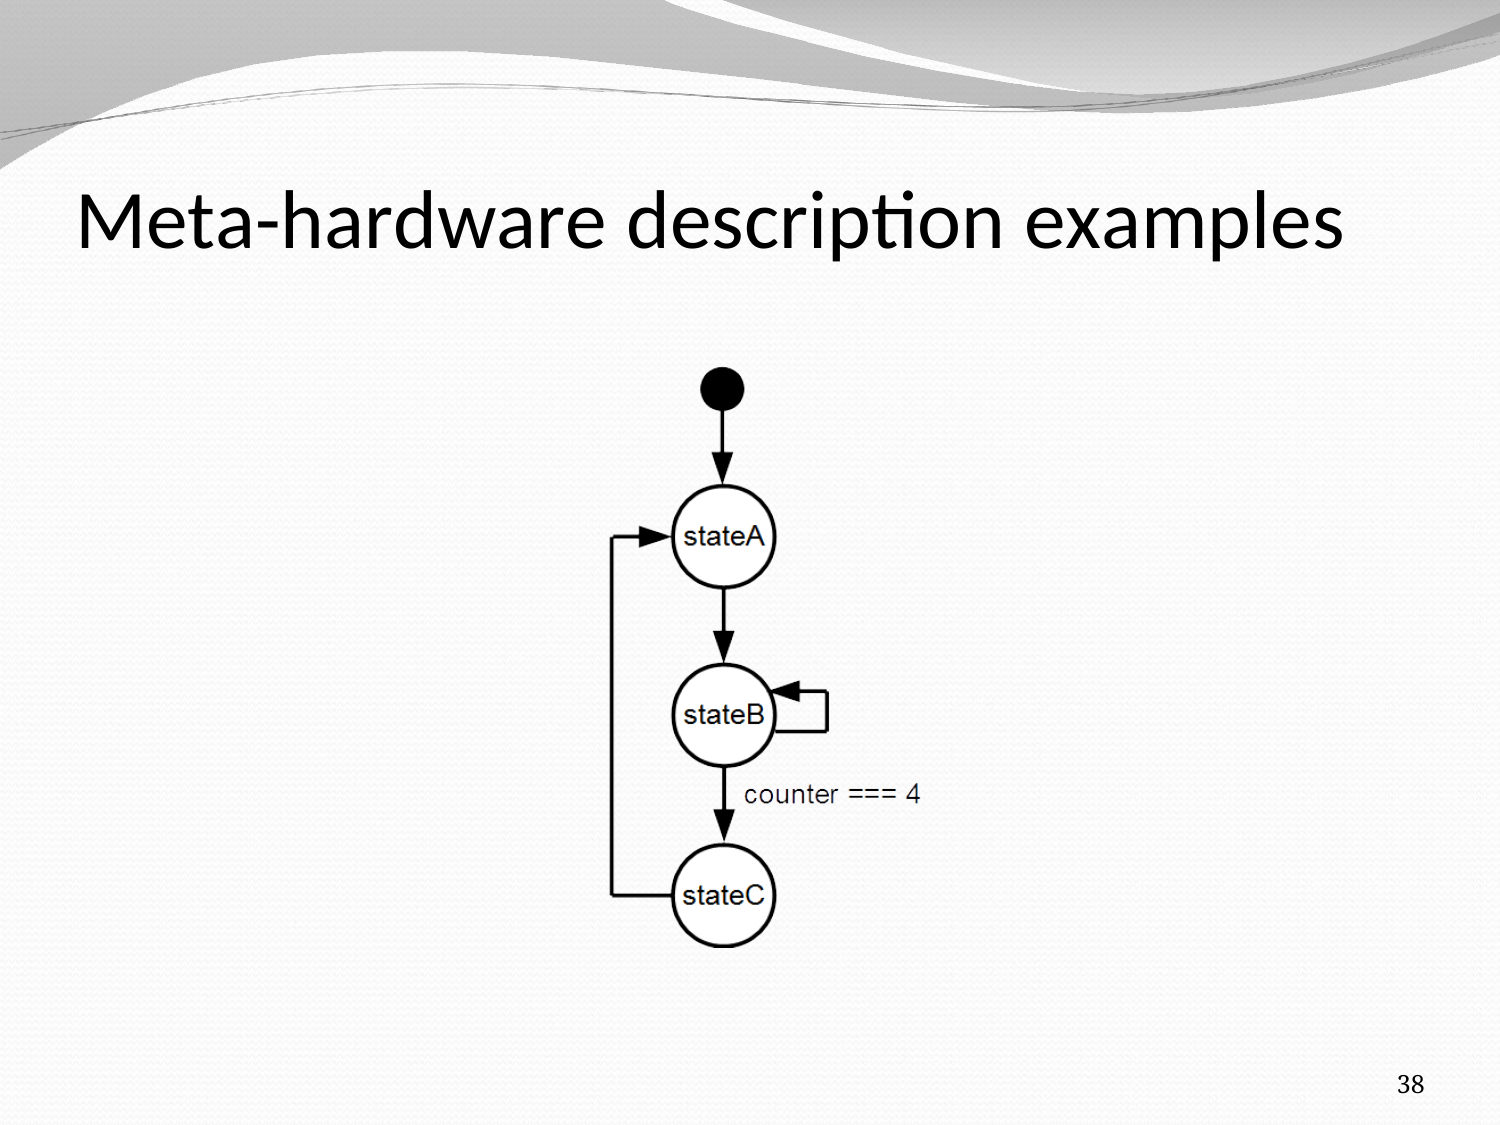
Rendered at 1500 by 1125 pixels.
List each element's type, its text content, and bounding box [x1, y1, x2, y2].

title Meta-hardware description examples [75, 78, 1426, 266]
picture [0, 0, 1500, 1125]
text_box <numéro> [1299, 1042, 1426, 1103]
